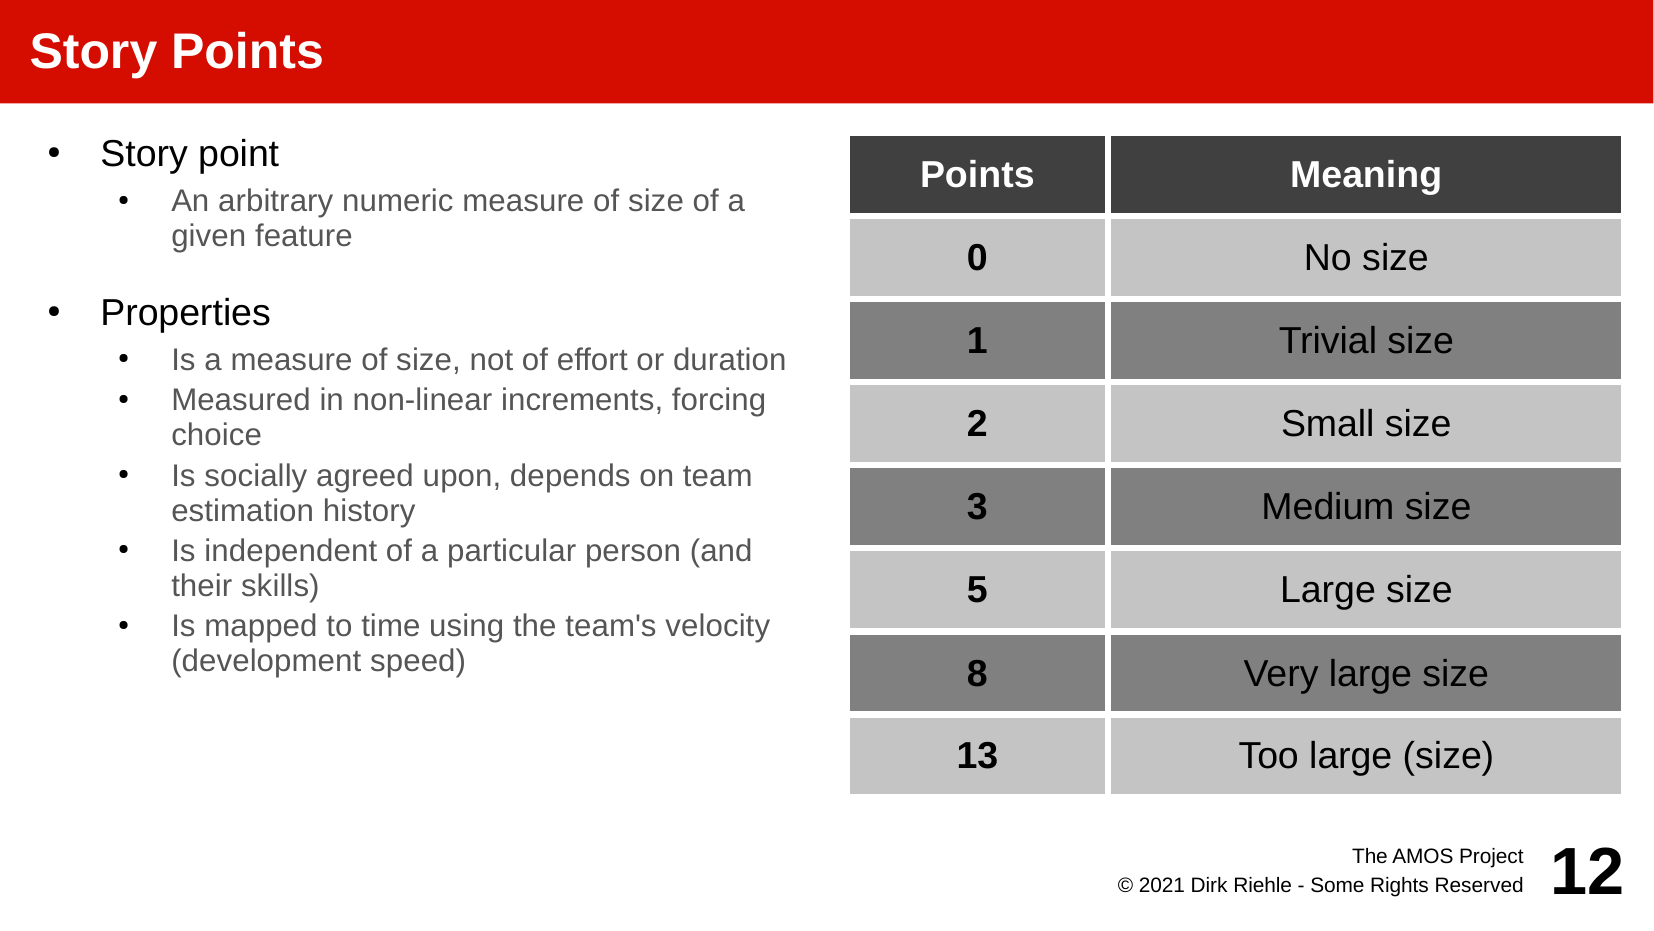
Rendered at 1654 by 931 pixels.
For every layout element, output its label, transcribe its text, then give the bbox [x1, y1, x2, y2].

table_cell 3 [850, 468, 1105, 545]
table_cell Trivial size [1111, 302, 1621, 379]
list Story point An arbitrary numeric measure of size of a given feature Properties Is a measure of size, not of effort or duration Measured in non-linear increments, forcing choice Is socially agreed upon, depends on team estimation history Is independent of a particular person (and their skills) Is mapped to time using the team's velocity (development speed) [29, 132, 808, 813]
table_cell Large size [1111, 551, 1621, 628]
table_header Meaning [1111, 136, 1621, 213]
table_cell 1 [850, 302, 1105, 379]
table_cell 5 [850, 551, 1105, 628]
table_cell 13 [850, 718, 1105, 794]
title Story Points [0, 0, 1654, 104]
table_cell Too large (size) [1111, 718, 1621, 794]
table_cell 0 [850, 219, 1105, 296]
table_header Points [850, 136, 1105, 213]
table_cell Small size [1111, 385, 1621, 462]
table_cell 2 [850, 385, 1105, 462]
table_cell No size [1111, 219, 1621, 296]
table_cell Very large size [1111, 635, 1621, 711]
table_cell Medium size [1111, 468, 1621, 545]
table_cell 8 [850, 635, 1105, 711]
